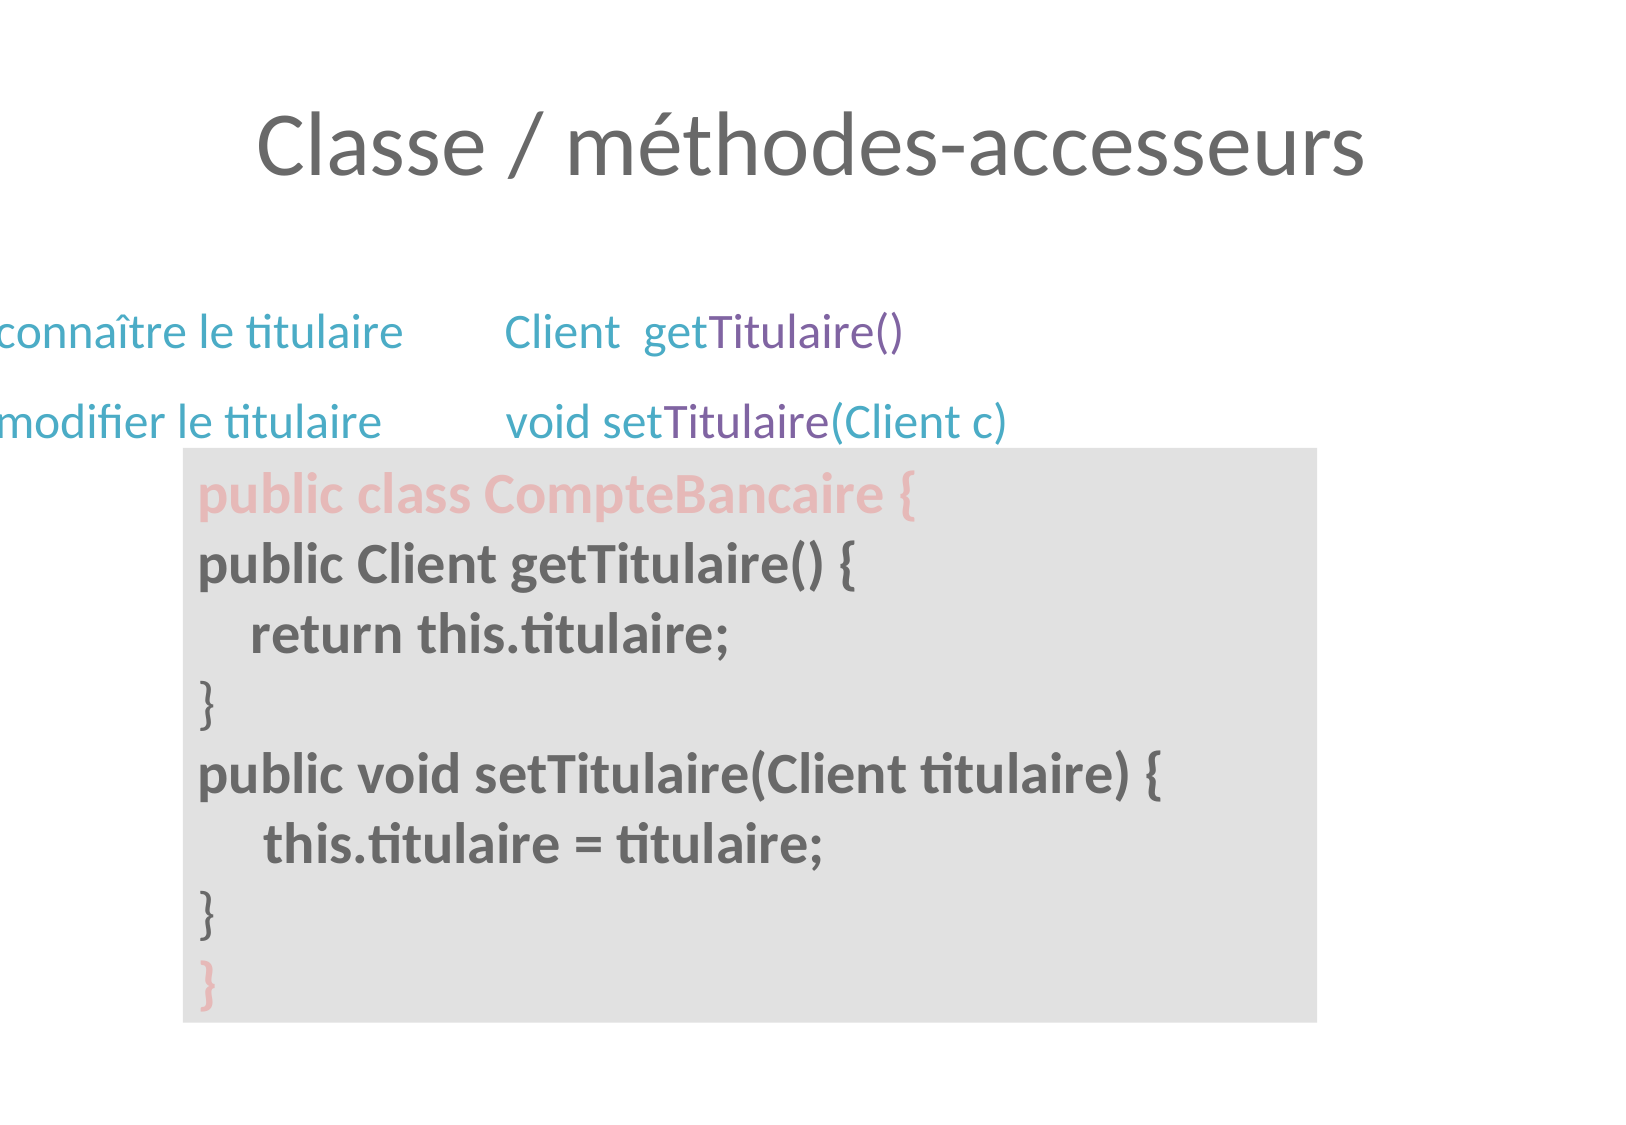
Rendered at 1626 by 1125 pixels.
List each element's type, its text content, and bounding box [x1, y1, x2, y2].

text_box public class CompteBancaire { public Client getTitulaire() { return this.titulaire; } public void setTitulaire(Client titulaire) { this.titulaire = titulaire; } } [182, 447, 1318, 1023]
title Classe / méthodes-accesseurs [81, 45, 1544, 233]
list connaître le titulaire Client getTitulaire() modifier le titulaire void setTitulaire(Client c) [0, 200, 1428, 554]
